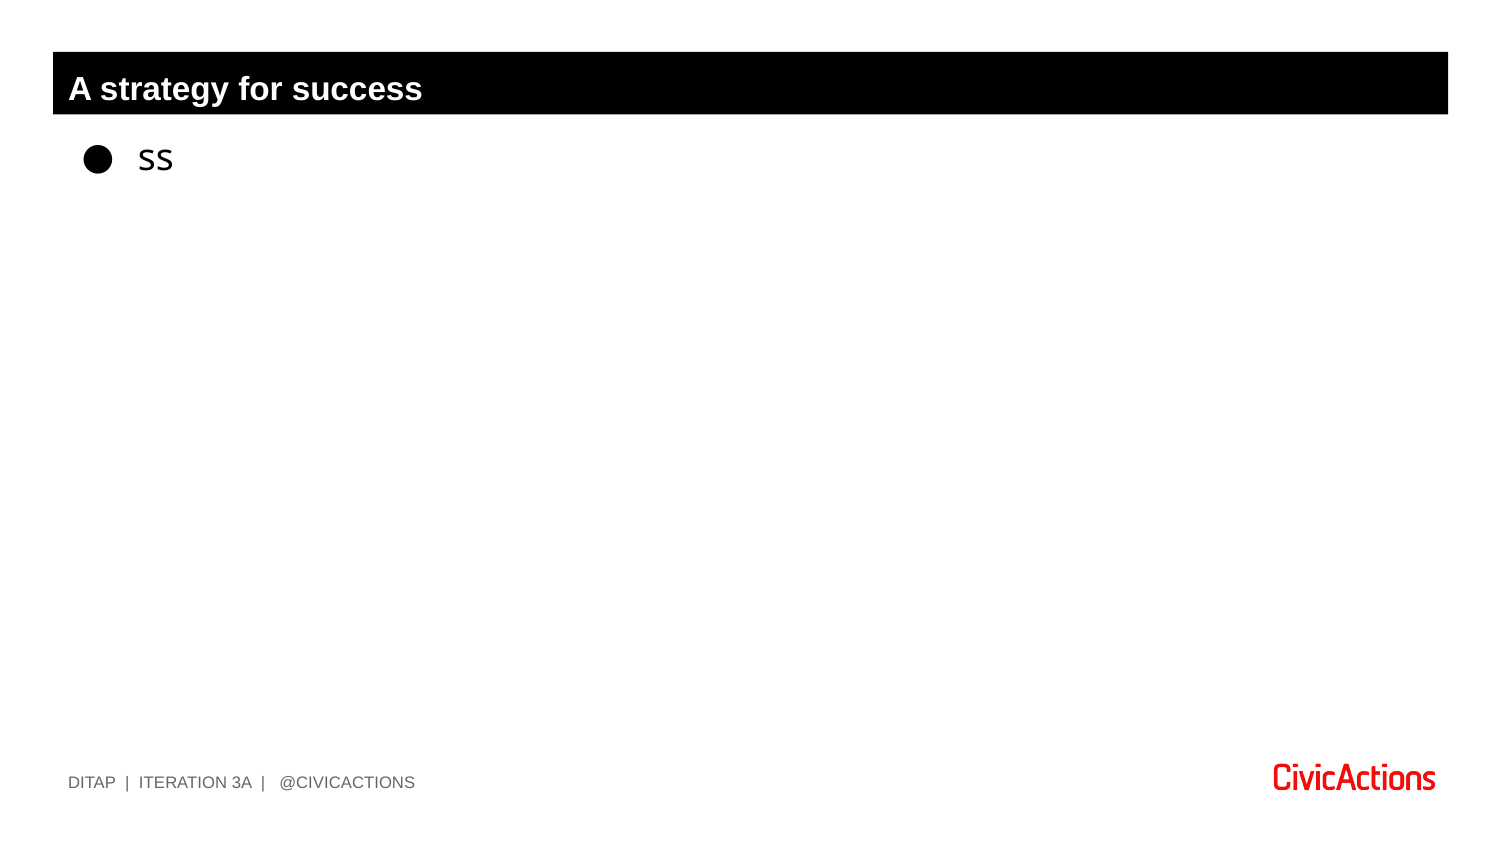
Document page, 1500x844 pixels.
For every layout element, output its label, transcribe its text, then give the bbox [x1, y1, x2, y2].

picture [1271, 758, 1438, 795]
list ss [53, 123, 1449, 605]
title A strategy for success [53, 51, 1449, 115]
